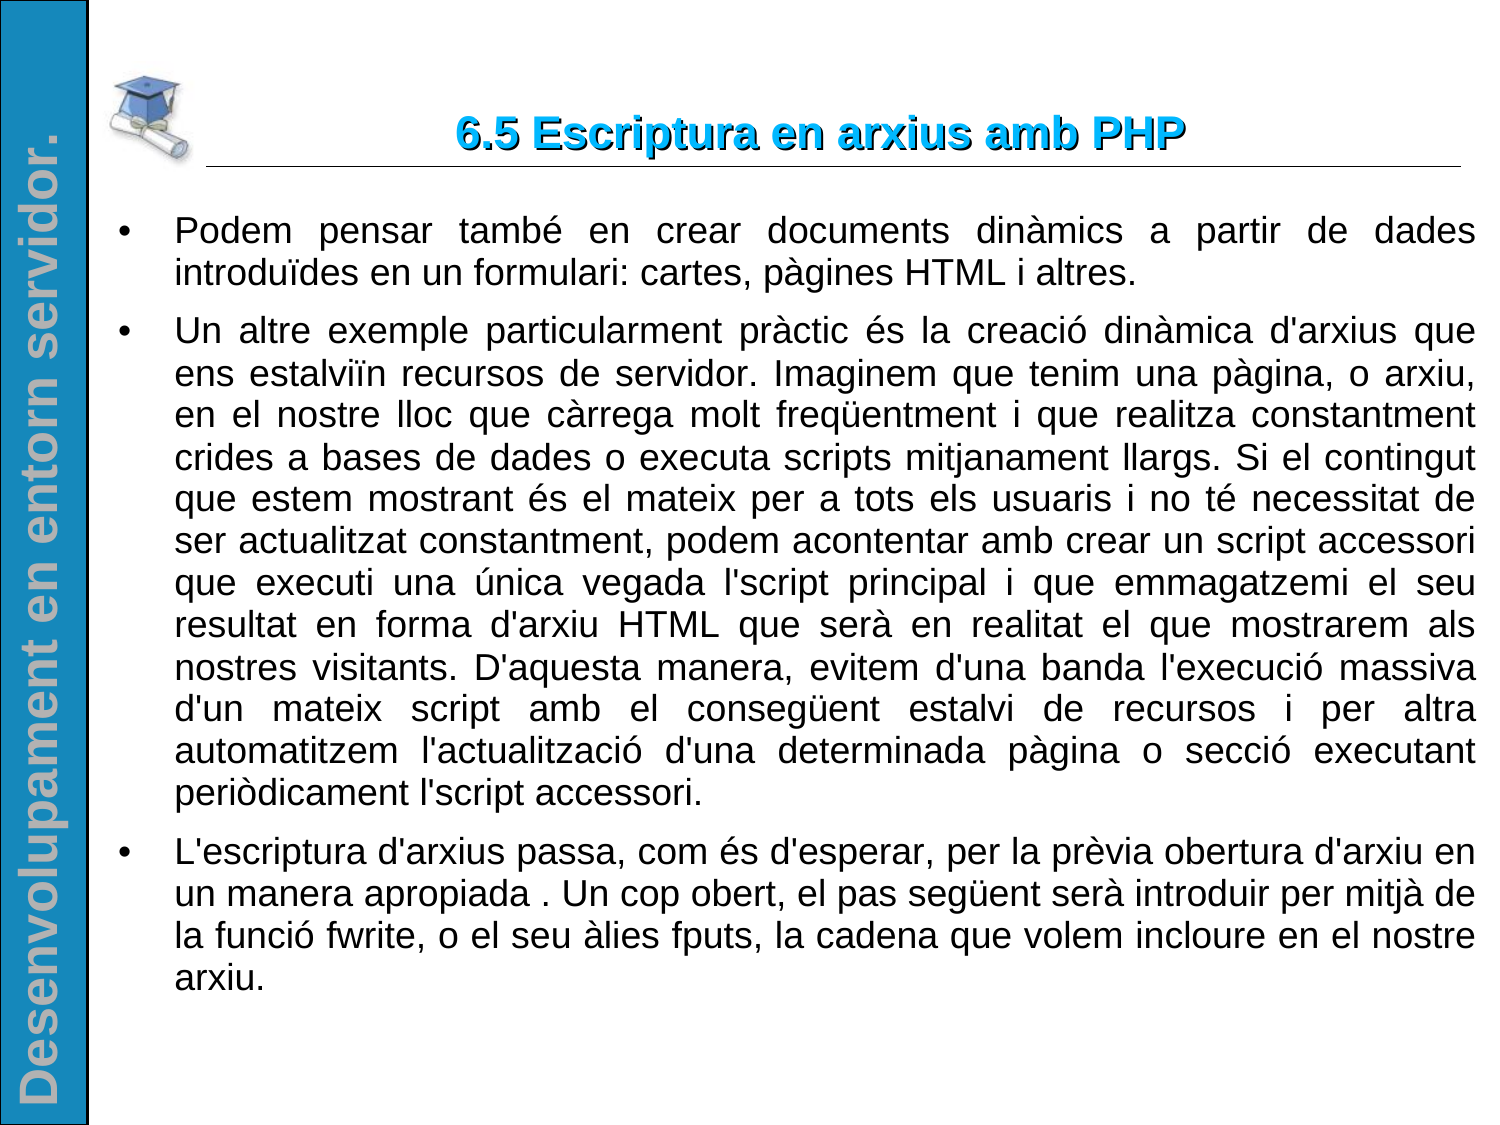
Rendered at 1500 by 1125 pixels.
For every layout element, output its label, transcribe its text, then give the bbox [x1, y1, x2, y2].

title 6.5 Escriptura en arxius amb PHP [206, 95, 1447, 170]
list Podem pensar també en crear documents dinàmics a partir de dades introduïdes en un formulari: cartes, pàgines HTML i altres. Un altre exemple particularment pràctic és la creació dinàmica d'arxius que ens estalviïn recursos de servidor. Imaginem que tenim una pàgina, o arxiu, en el nostre lloc que càrrega molt freqüentment i que realitza constantment crides a bases de dades o executa scripts mitjanament llargs. Si el contingut que estem mostrant és el mateix per a tots els usuaris i no té necessitat de ser actualitzat constantment, podem acontentar amb crear un script accessori que executi una única vegada l'script principal i que emmagatzemi el seu resultat en forma d'arxiu HTML que serà en realitat el que mostrarem als nostres visitants. D'aquesta manera, evitem d'una banda l'execució massiva d'un mateix script amb el consegüent estalvi de recursos i per altra automatitzem l'actualització d'una determinada pàgina o secció executant periòdicament l'script accessori. L'escriptura d'arxius passa, com és d'esperar, per la prèvia obertura d'arxiu en un manera apropiada . Un cop obert, el pas següent serà introduir per mitjà de la funció fwrite, o el seu àlies fputs, la cadena que volem incloure en el nostre arxiu. [118, 209, 1477, 999]
picture [93, 61, 206, 174]
